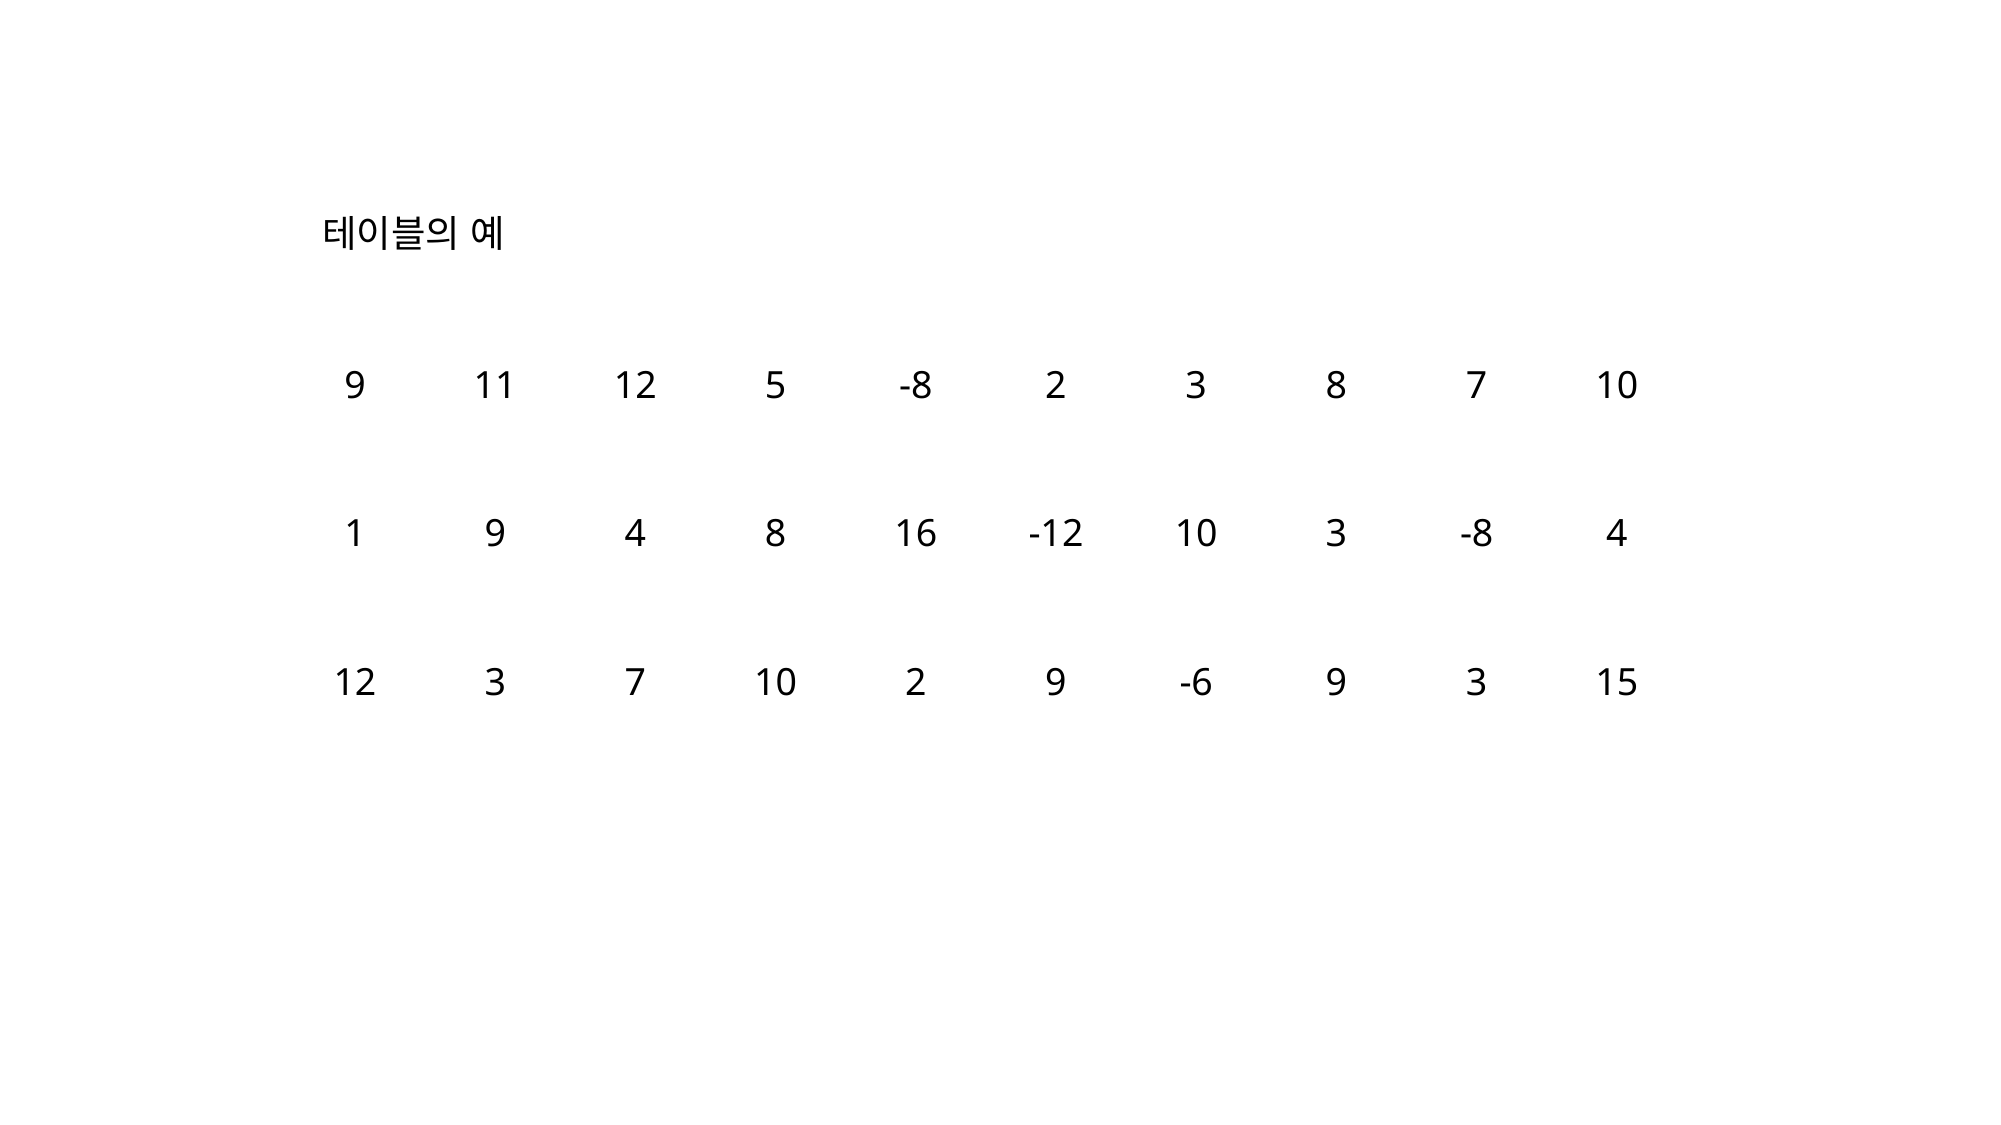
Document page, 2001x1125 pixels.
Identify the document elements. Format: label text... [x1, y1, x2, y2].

table_header 3 [1126, 309, 1266, 458]
table_header 12 [565, 309, 706, 458]
table_header 5 [706, 309, 846, 458]
table_cell 4 [1547, 458, 1687, 606]
table_header 2 [986, 309, 1126, 458]
table_cell 10 [706, 606, 846, 755]
table_cell 4 [565, 458, 706, 606]
table_cell 1 [285, 458, 425, 606]
table_header 9 [285, 309, 425, 458]
table_cell 9 [425, 458, 565, 606]
table_header 8 [1266, 309, 1407, 458]
table_cell 15 [1547, 606, 1687, 755]
table_cell -6 [1126, 606, 1266, 755]
table_cell 3 [1407, 606, 1547, 755]
text_box 테이블의 예 [307, 202, 521, 263]
table_cell 16 [846, 458, 986, 606]
table_header 10 [1547, 309, 1687, 458]
table_cell 3 [1266, 458, 1407, 606]
table_header 11 [425, 309, 565, 458]
table_cell 9 [986, 606, 1126, 755]
table_cell 3 [425, 606, 565, 755]
table_cell 2 [846, 606, 986, 755]
table_cell -8 [1407, 458, 1547, 606]
table_cell 12 [285, 606, 425, 755]
table_header 7 [1407, 309, 1547, 458]
table_header -8 [846, 309, 986, 458]
table_cell 9 [1266, 606, 1407, 755]
table_cell 7 [565, 606, 706, 755]
table_cell -12 [986, 458, 1126, 606]
table_cell 8 [706, 458, 846, 606]
table_cell 10 [1126, 458, 1266, 606]
